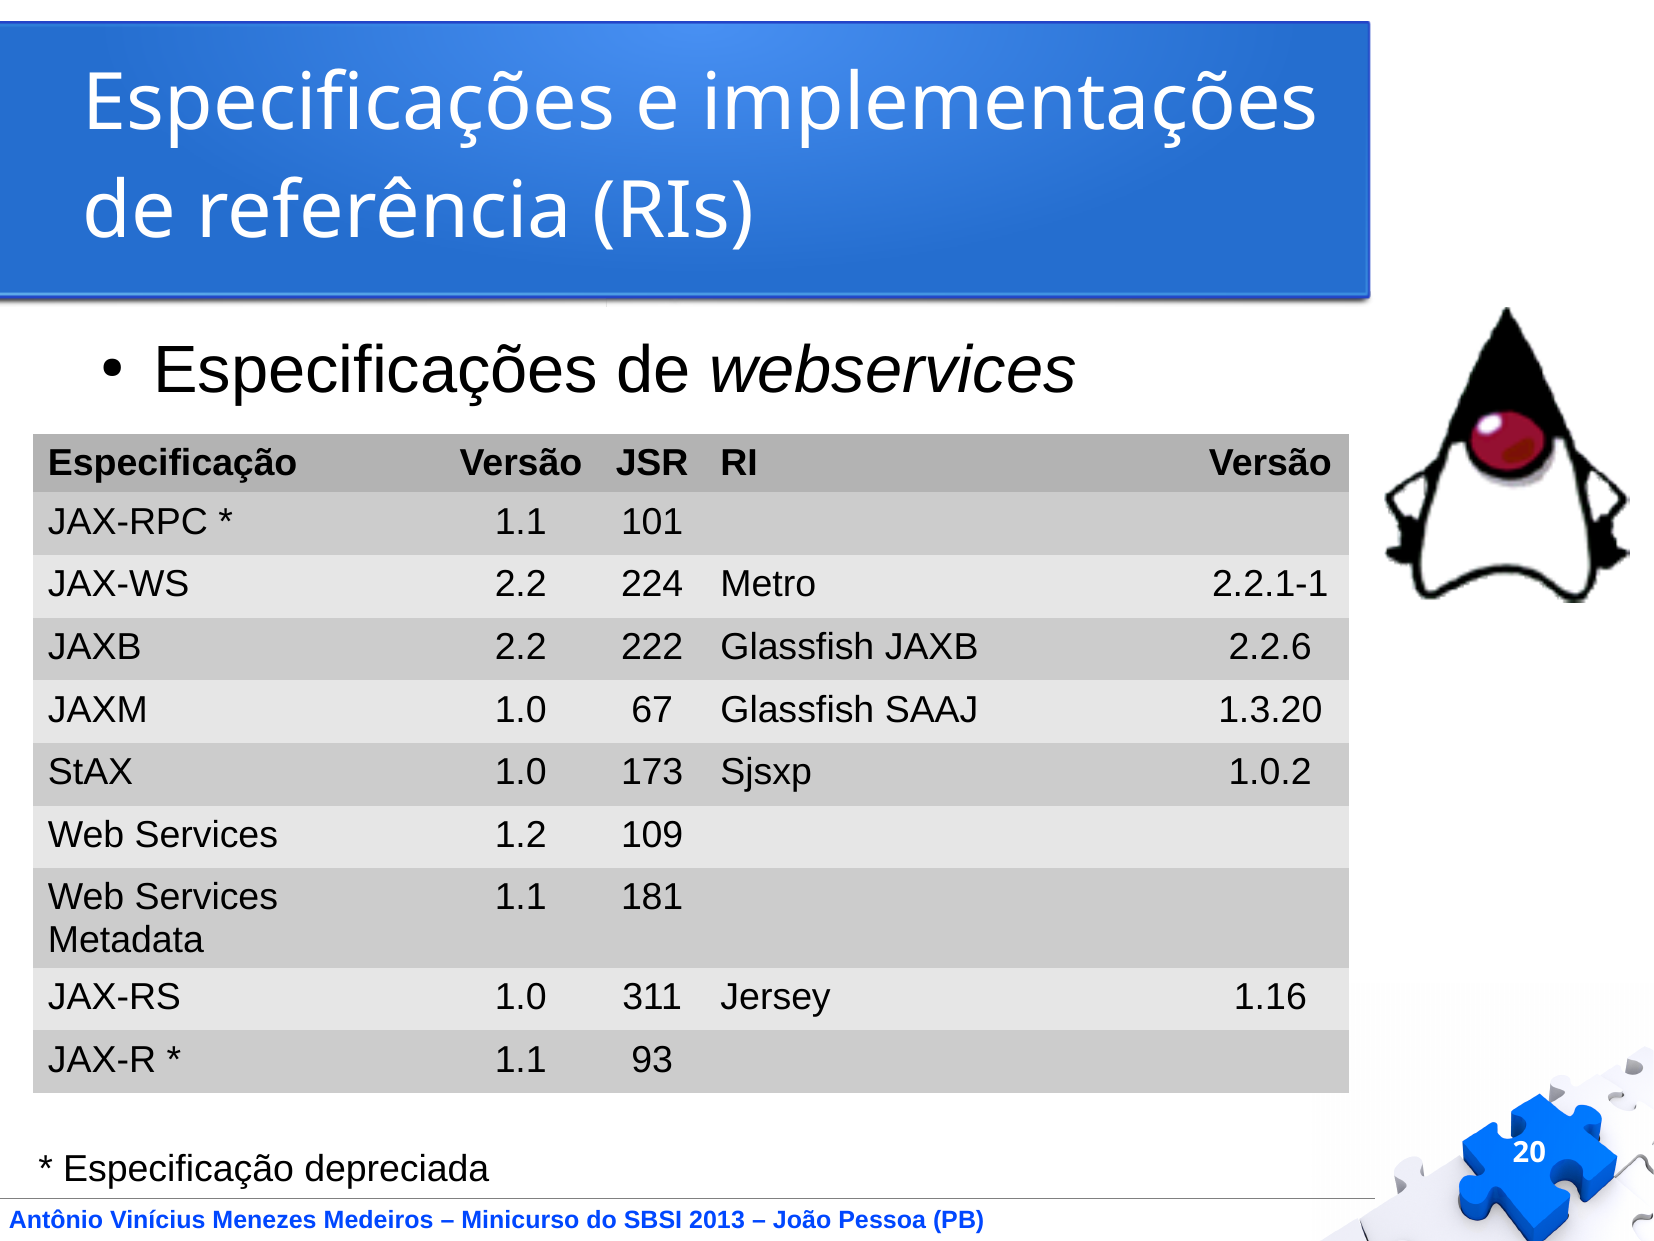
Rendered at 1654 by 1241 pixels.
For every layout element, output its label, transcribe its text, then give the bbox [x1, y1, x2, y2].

table_cell [706, 492, 1191, 555]
table_cell Glassfish JAXB [706, 618, 1191, 680]
table_cell 1.0 [443, 743, 599, 806]
table_cell 2.2 [443, 555, 599, 618]
table_cell 1.1 [443, 492, 599, 555]
table_cell [1191, 868, 1349, 968]
table_cell JAXB [33, 618, 443, 680]
table_cell 67 [599, 680, 706, 743]
table_cell [1191, 806, 1349, 868]
table_cell [706, 806, 1191, 868]
table_cell 2.2.1-1 [1191, 555, 1349, 618]
table_cell 1.0 [443, 680, 599, 743]
table_header RI [706, 434, 1191, 492]
table_cell Jersey [706, 968, 1191, 1030]
table_cell 2.2.6 [1191, 618, 1349, 680]
table_cell [706, 868, 1191, 968]
table_cell 1.0 [443, 968, 599, 1030]
table_cell 224 [599, 555, 706, 618]
table_cell 1.0.2 [1191, 743, 1349, 806]
table_cell 93 [599, 1030, 706, 1093]
table_header Especificação [33, 434, 443, 492]
picture [0, 21, 1375, 307]
picture [1384, 307, 1630, 603]
table_header Versão [443, 434, 599, 492]
table_cell 109 [599, 806, 706, 868]
text_box * Especificação depreciada [23, 1139, 505, 1197]
table_cell StAX [33, 743, 443, 806]
table_cell Glassfish SAAJ [706, 680, 1191, 743]
table_cell 1.2 [443, 806, 599, 868]
table_header Versão [1191, 434, 1349, 492]
table_cell 1.16 [1191, 968, 1349, 1030]
table_cell 1.1 [443, 868, 599, 968]
table_cell JAX-WS [33, 555, 443, 618]
table_cell Web Services [33, 806, 443, 868]
table_cell [1191, 492, 1349, 555]
table_cell Sjsxp [706, 743, 1191, 806]
table_cell JAX-RS [33, 968, 443, 1030]
table_cell Metro [706, 555, 1191, 618]
table_cell [706, 1030, 1191, 1093]
picture [1311, 983, 1654, 1241]
title Especificações e implementações de referência (RIs) [82, 49, 1323, 257]
table_cell 1.3.20 [1191, 680, 1349, 743]
table_cell JAX-RPC * [33, 492, 443, 555]
list Especificações de webservices [82, 332, 1356, 1111]
table_cell 181 [599, 868, 706, 968]
table_cell 173 [599, 743, 706, 806]
table_header JSR [599, 434, 706, 492]
table_cell 1.1 [443, 1030, 599, 1093]
table_cell 222 [599, 618, 706, 680]
table_cell JAXM [33, 680, 443, 743]
table_cell 101 [599, 492, 706, 555]
table_cell [1191, 1030, 1349, 1093]
table_cell Web Services Metadata [33, 868, 443, 968]
table_cell 2.2 [443, 618, 599, 680]
table_cell JAX-R * [33, 1030, 443, 1093]
table_cell 311 [599, 968, 706, 1030]
